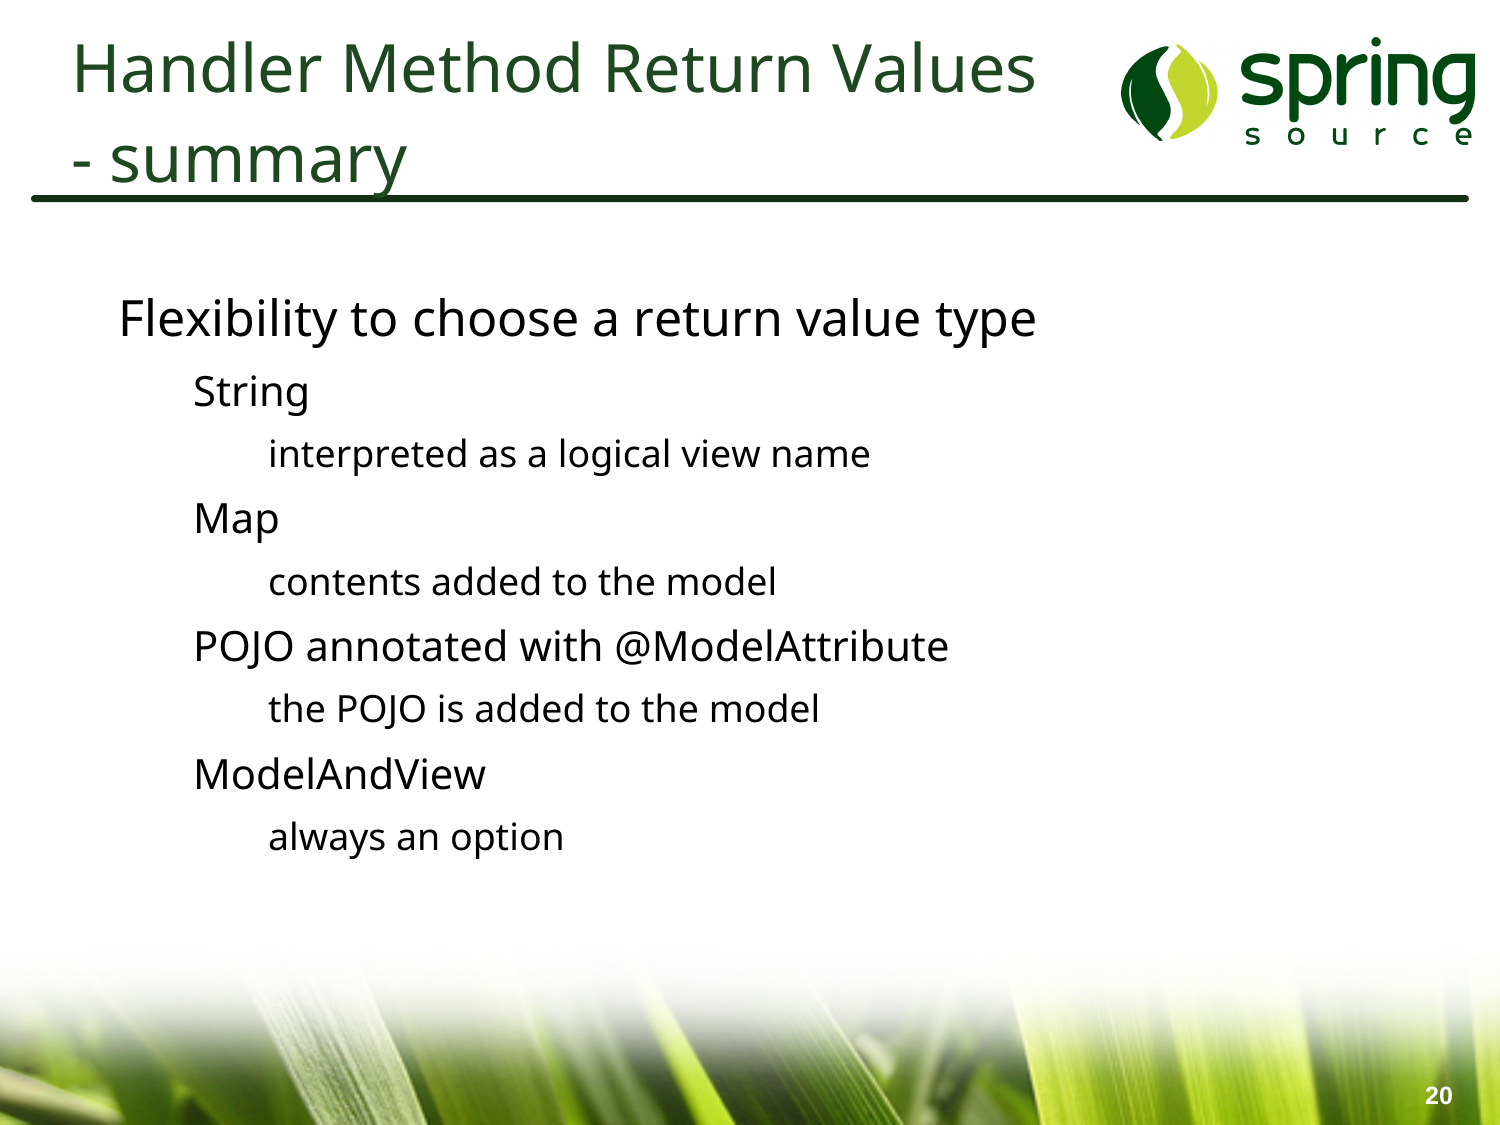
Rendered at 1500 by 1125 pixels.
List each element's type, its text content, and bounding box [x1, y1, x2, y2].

list Flexibility to choose a return value type String interpreted as a logical view name Map contents added to the model POJO annotated with @ModelAttribute the POJO is added to the model ModelAndView always an option [103, 275, 1394, 938]
picture [1121, 37, 1475, 145]
picture [0, 944, 1500, 1125]
title Handler Method Return Values - summary [56, 13, 1089, 191]
